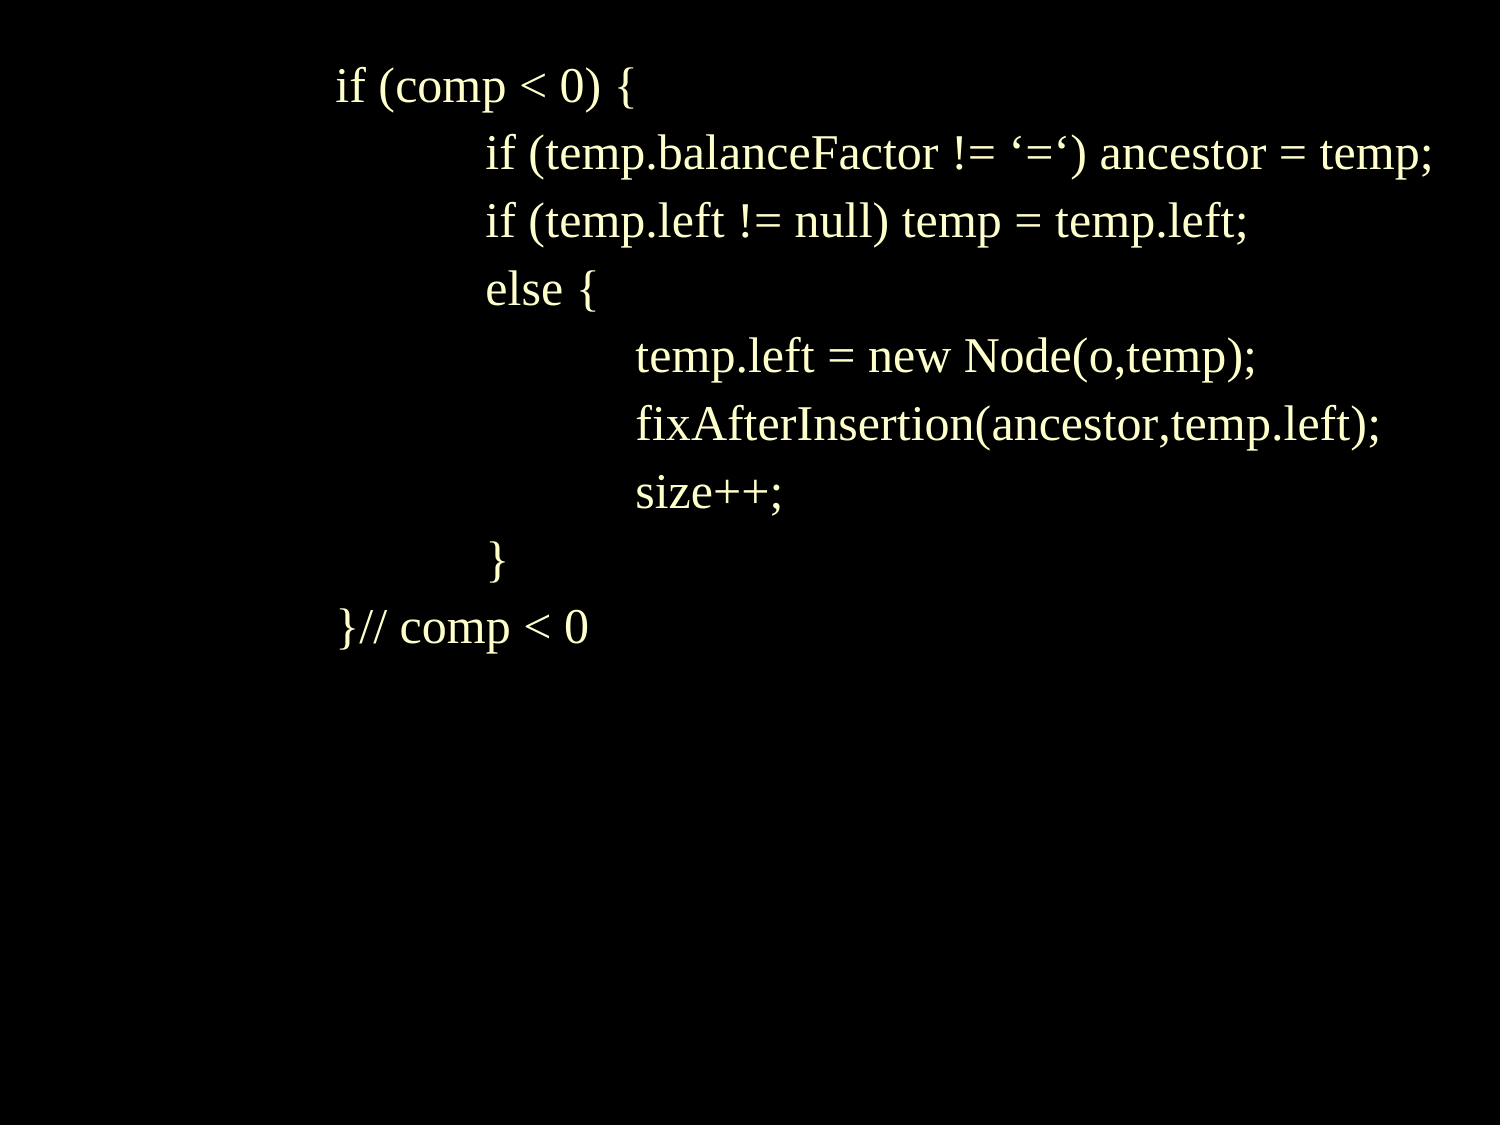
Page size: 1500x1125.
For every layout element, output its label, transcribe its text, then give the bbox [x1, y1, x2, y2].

list if (comp < 0) { if (temp.balanceFactor != ‘=‘) ancestor = temp; if (temp.left != null) temp = temp.left; else { temp.left = new Node(o,temp); fixAfterInsertion(ancestor,temp.left); size++; } }// comp < 0 [20, 49, 1480, 1063]
